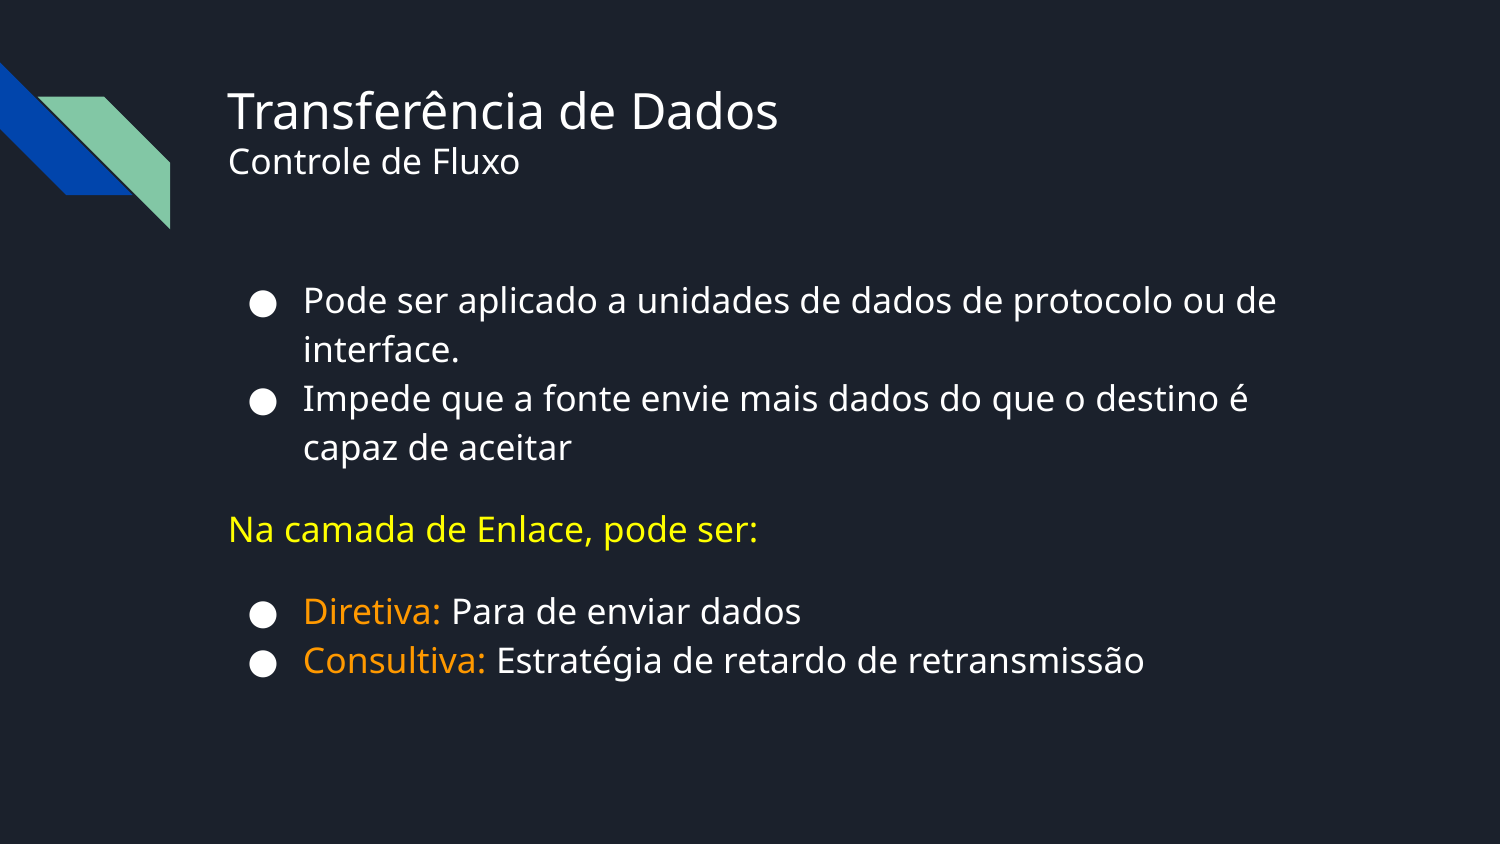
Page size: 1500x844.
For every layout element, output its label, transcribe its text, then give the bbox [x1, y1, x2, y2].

title Transferência de Dados Controle de Fluxo [212, 64, 1368, 215]
list Pode ser aplicado a unidades de dados de protocolo ou de interface. Impede que a fonte envie mais dados do que o destino é capaz de aceitar Na camada de Enlace, pode ser: Diretiva: Para de enviar dados Consultiva: Estratégia de retardo de retransmissão [212, 257, 1368, 735]
